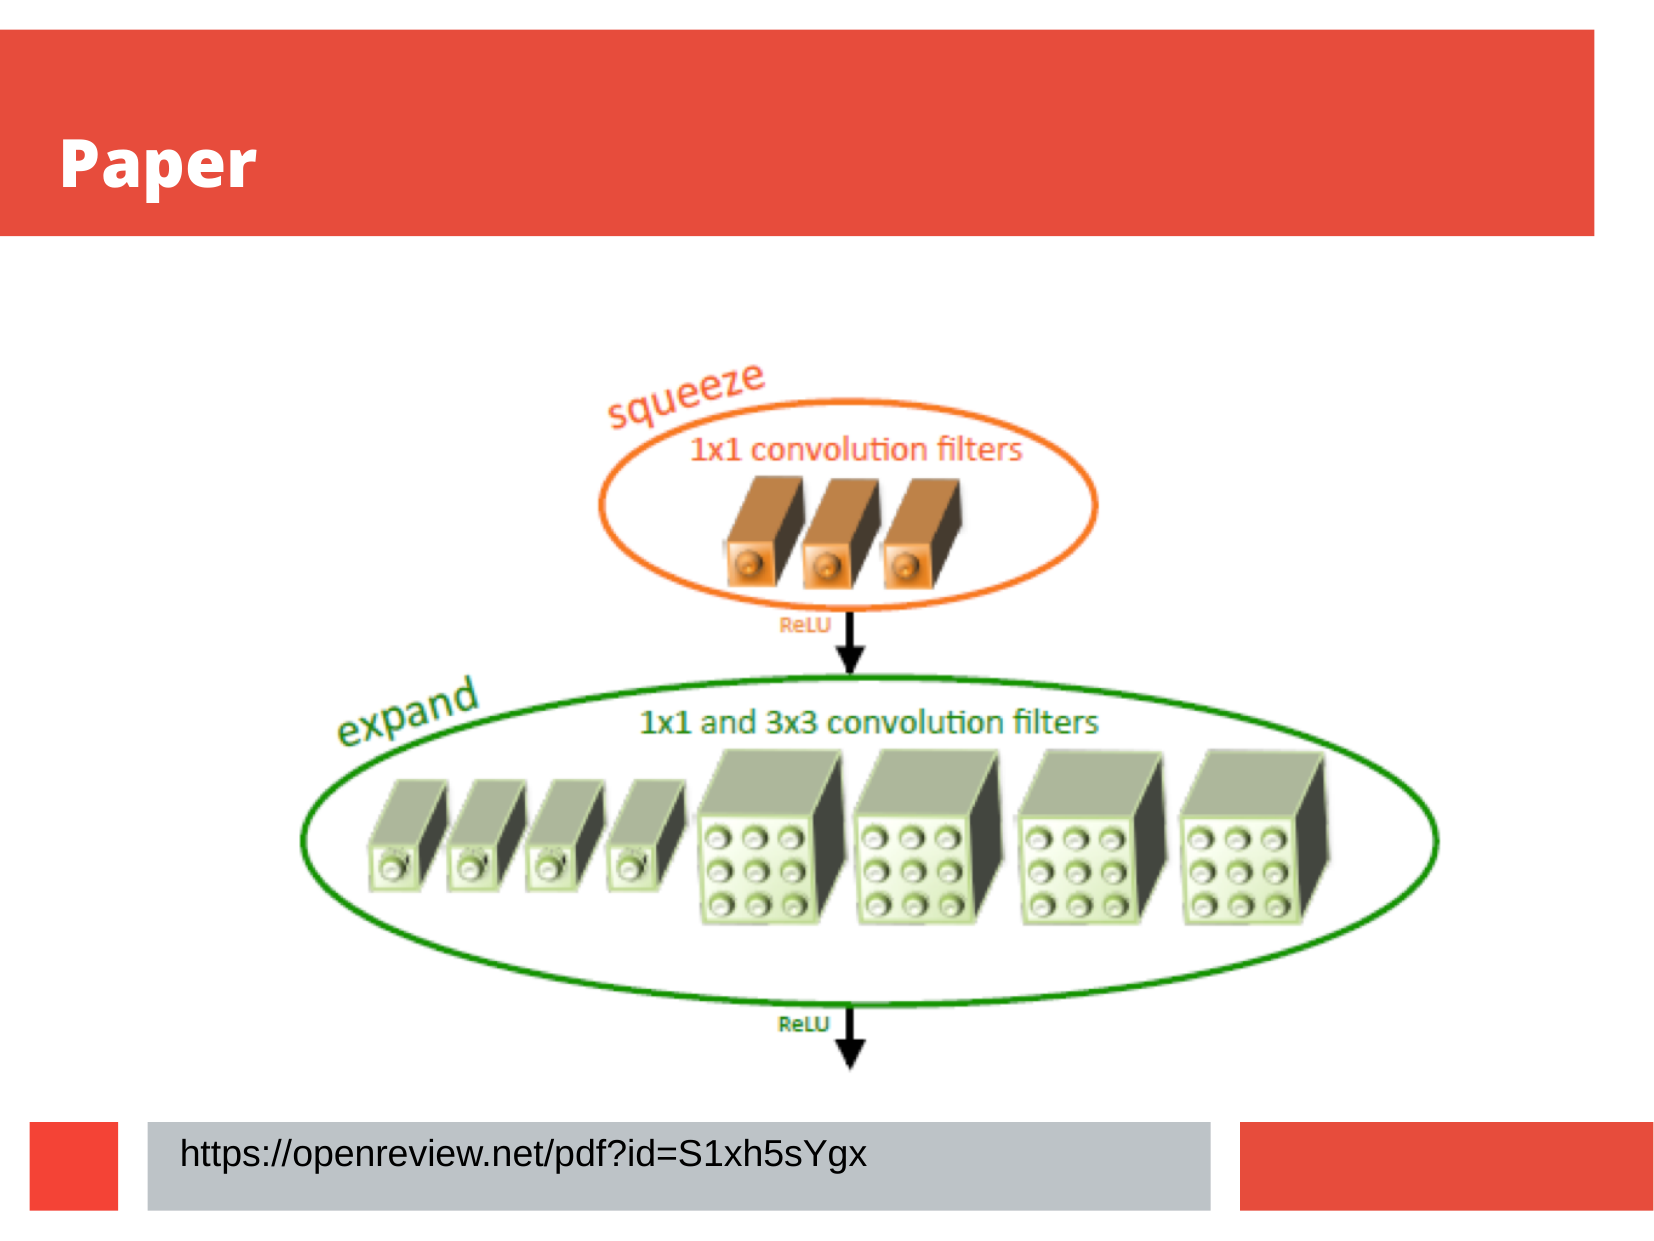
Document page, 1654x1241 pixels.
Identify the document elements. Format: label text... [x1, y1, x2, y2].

title Paper [59, 59, 1595, 207]
text_box https://openreview.net/pdf?id=S1xh5sYgx [165, 1125, 1201, 1182]
picture [285, 352, 1459, 1081]
